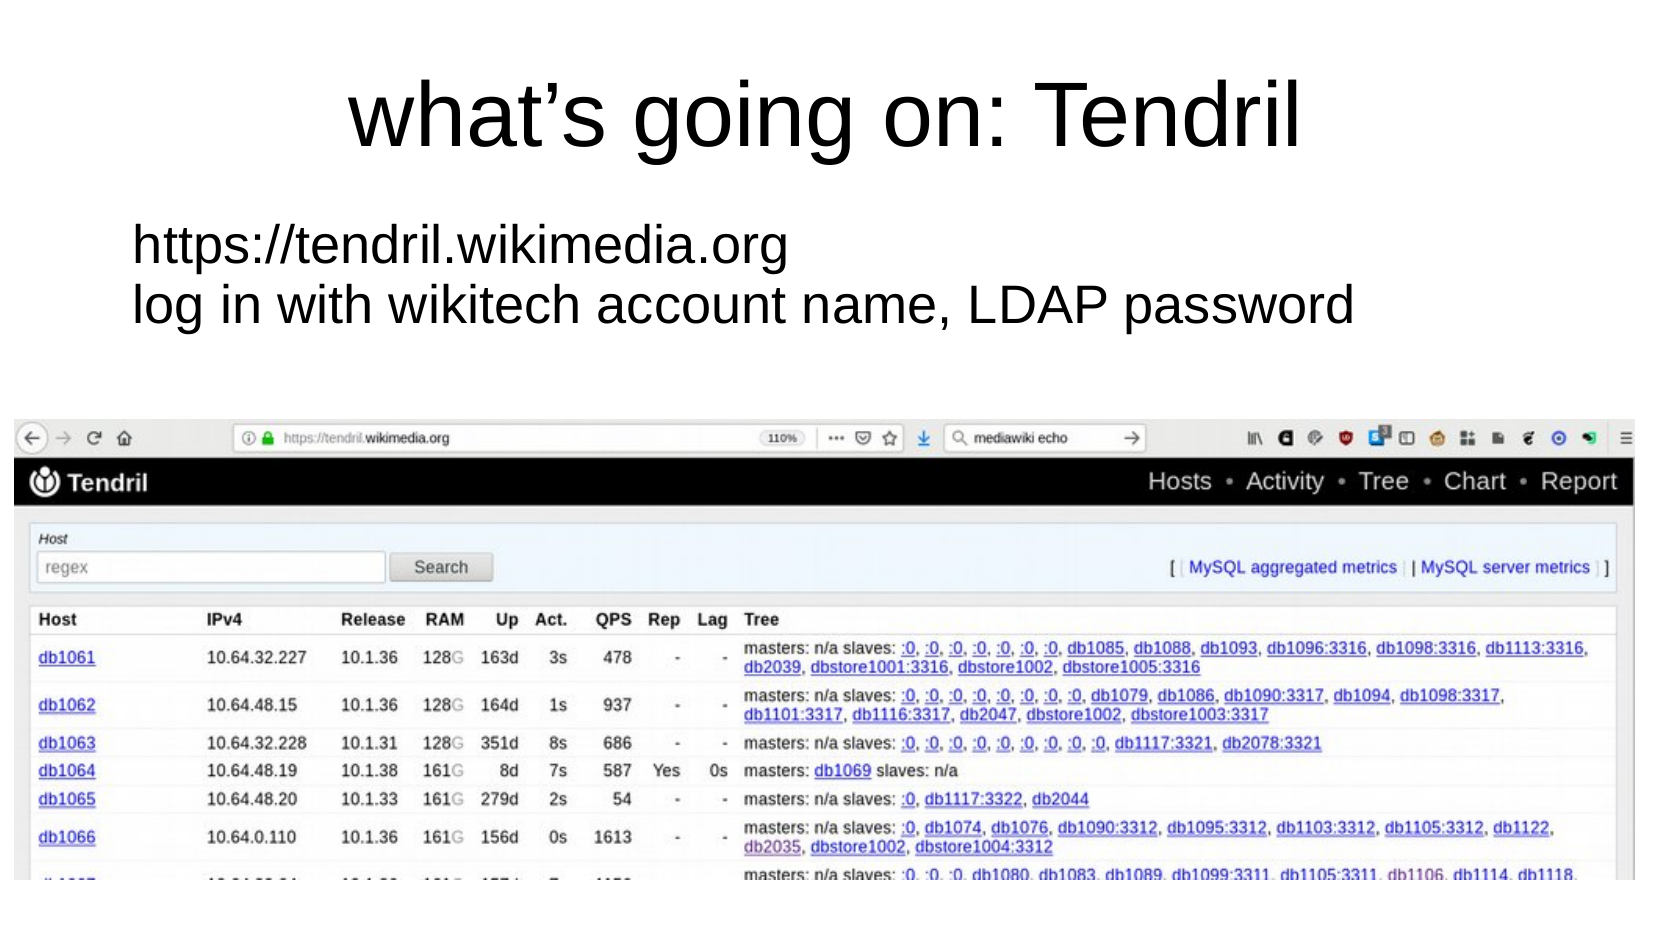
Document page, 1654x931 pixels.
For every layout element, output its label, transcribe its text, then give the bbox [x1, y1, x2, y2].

title what’s going on: Tendril [82, 37, 1571, 193]
picture [14, 419, 1635, 880]
text_box https://tendril.wikimedia.org log in with wikitech account name, LDAP password [118, 206, 1512, 349]
